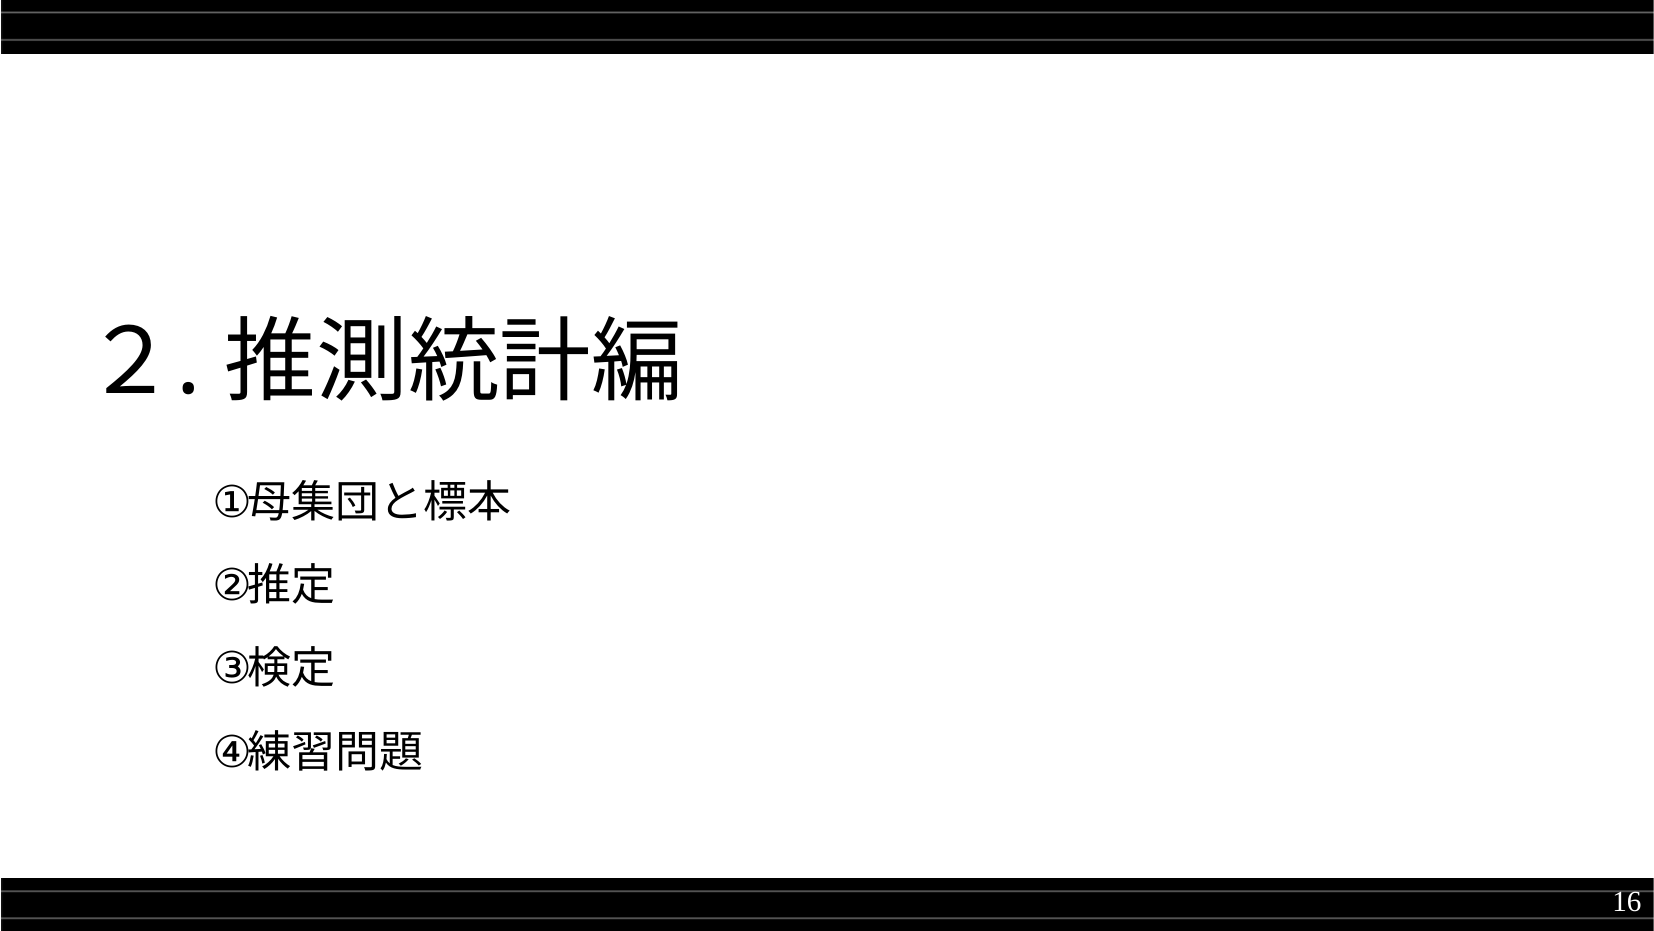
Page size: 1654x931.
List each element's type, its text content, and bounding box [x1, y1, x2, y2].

list 母集団と標本 推定 検定 練習問題 [200, 466, 1560, 786]
title ２. 推測統計編 [84, 275, 1573, 432]
picture [1, 0, 1654, 54]
picture [1, 878, 1654, 931]
